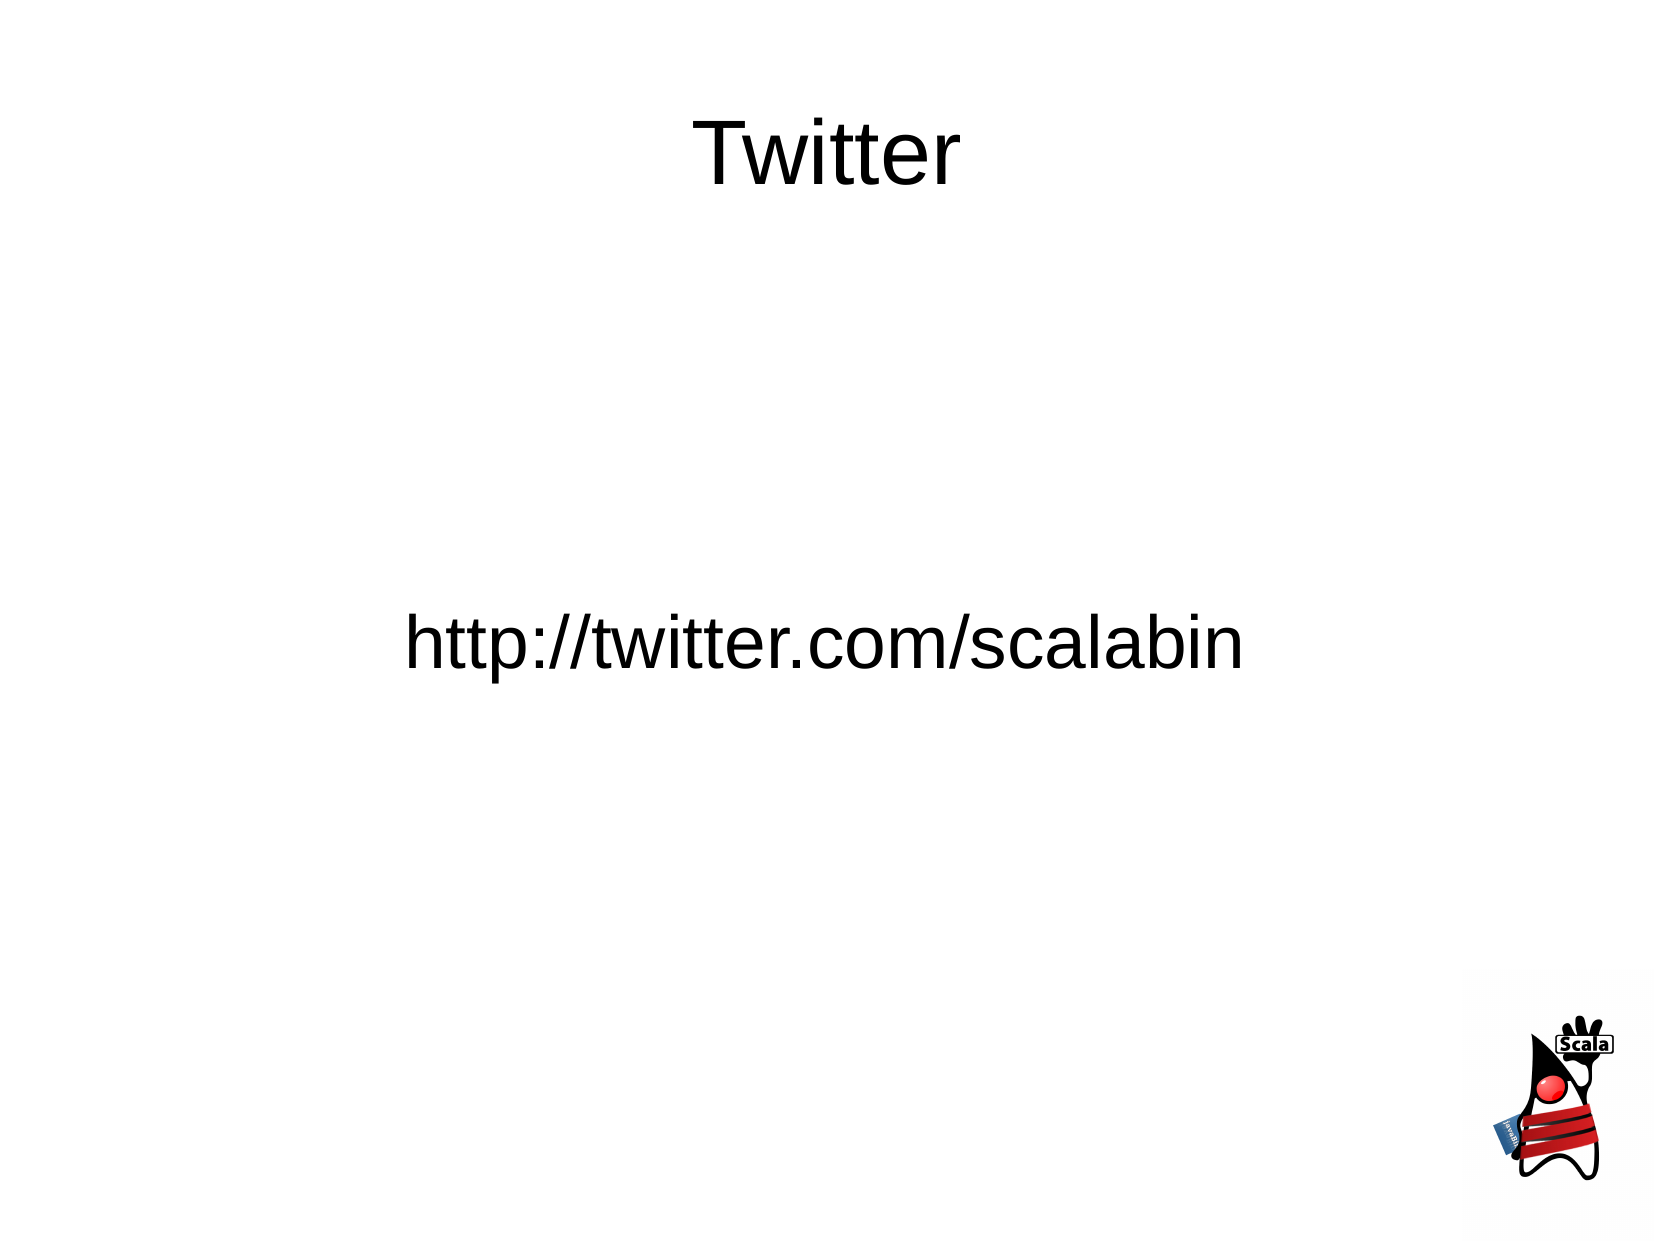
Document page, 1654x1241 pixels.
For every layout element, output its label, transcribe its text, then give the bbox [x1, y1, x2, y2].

picture [1462, 969, 1654, 1241]
text_box http://twitter.com/scalabin [0, 593, 1651, 693]
title Twitter [82, 49, 1571, 257]
